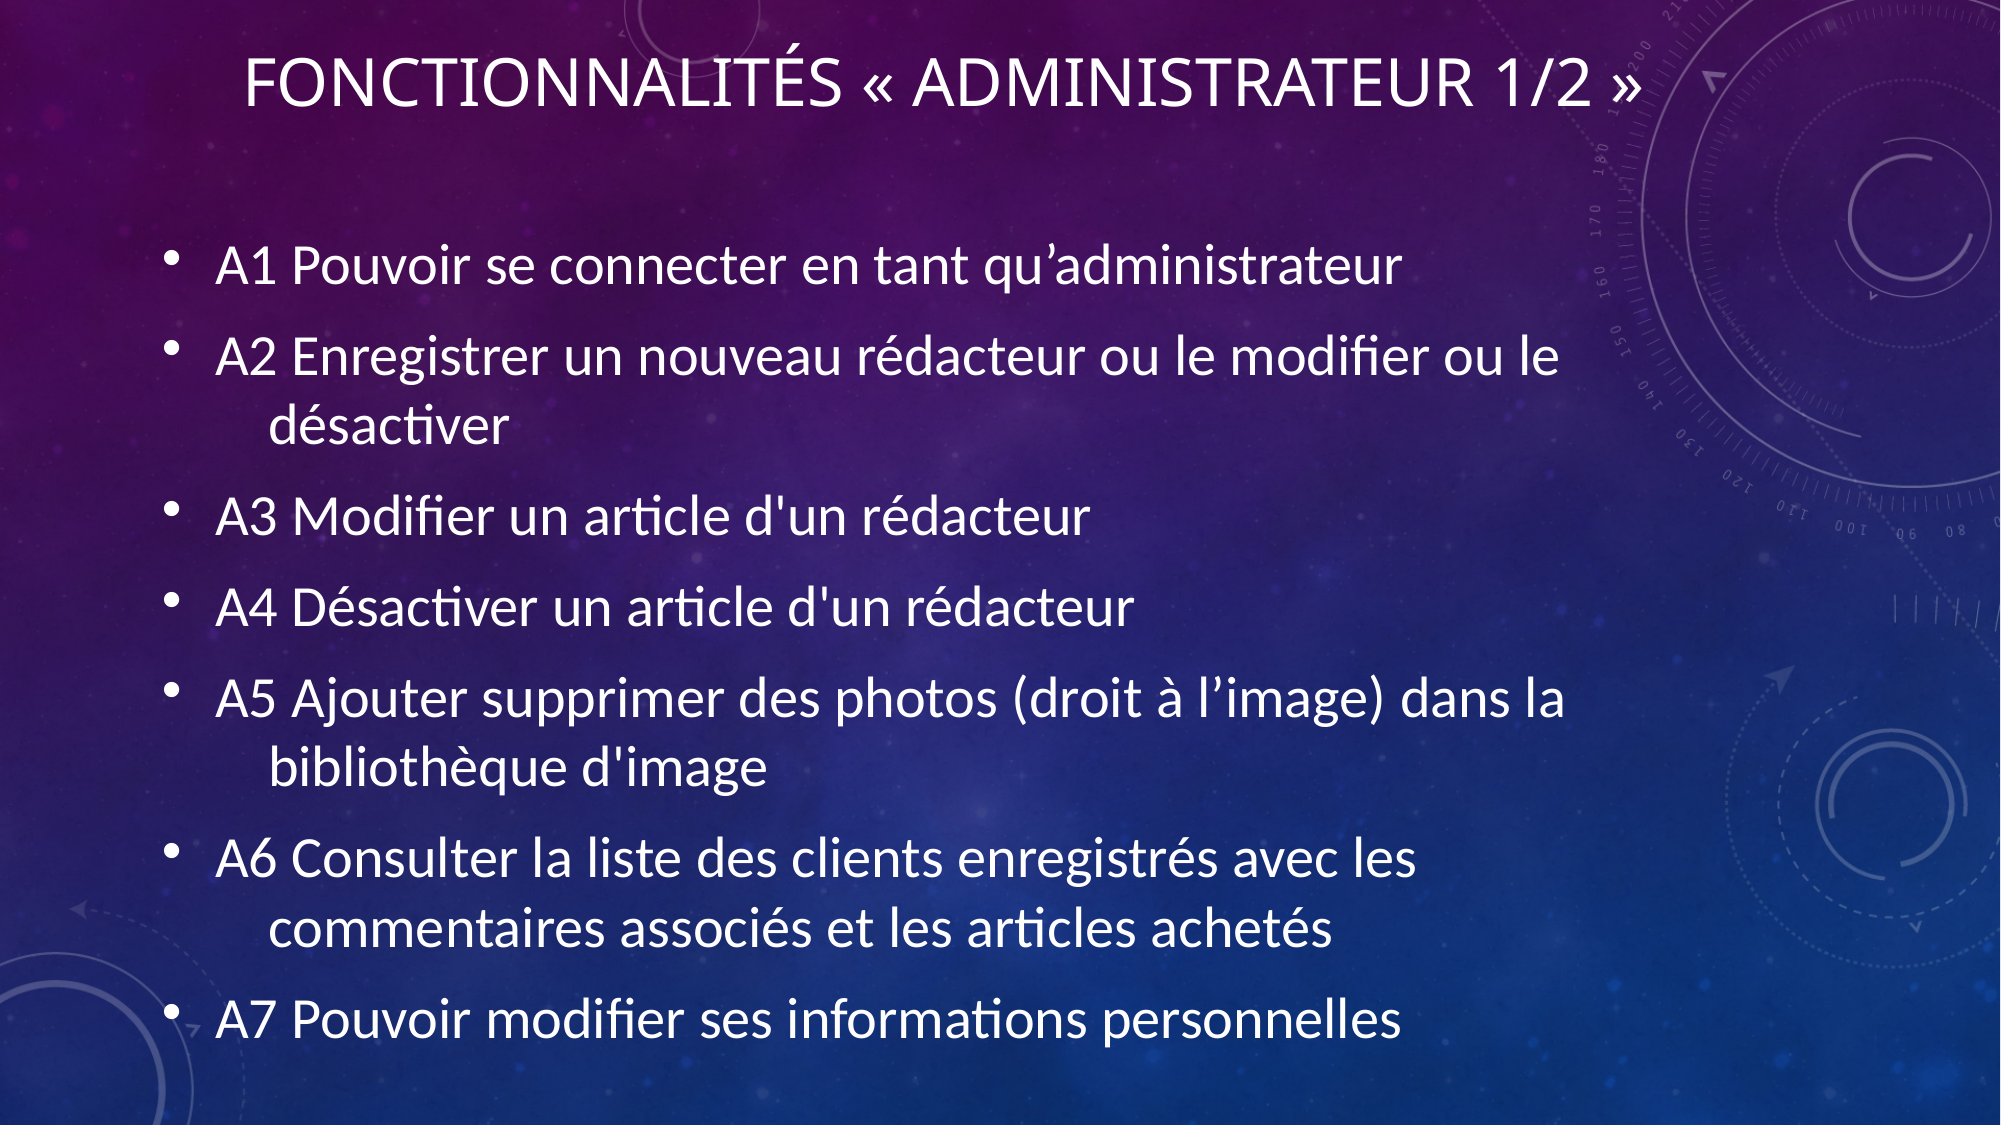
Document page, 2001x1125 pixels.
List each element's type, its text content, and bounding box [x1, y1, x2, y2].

title Fonctionnalités « Administrateur 1/2 » [112, 7, 1775, 153]
list A1 Pouvoir se connecter en tant qu’administrateur A2 Enregistrer un nouveau rédacteur ou le modifier ou le désactiver A3 Modifier un article d'un rédacteur A4 Désactiver un article d'un rédacteur A5 Ajouter supprimer des photos (droit à l’image) dans la bibliothèque d'image A6 Consulter la liste des clients enregistrés avec les commentaires associés et les articles achetés A7 Pouvoir modifier ses informations personnelles [112, 208, 1775, 1068]
